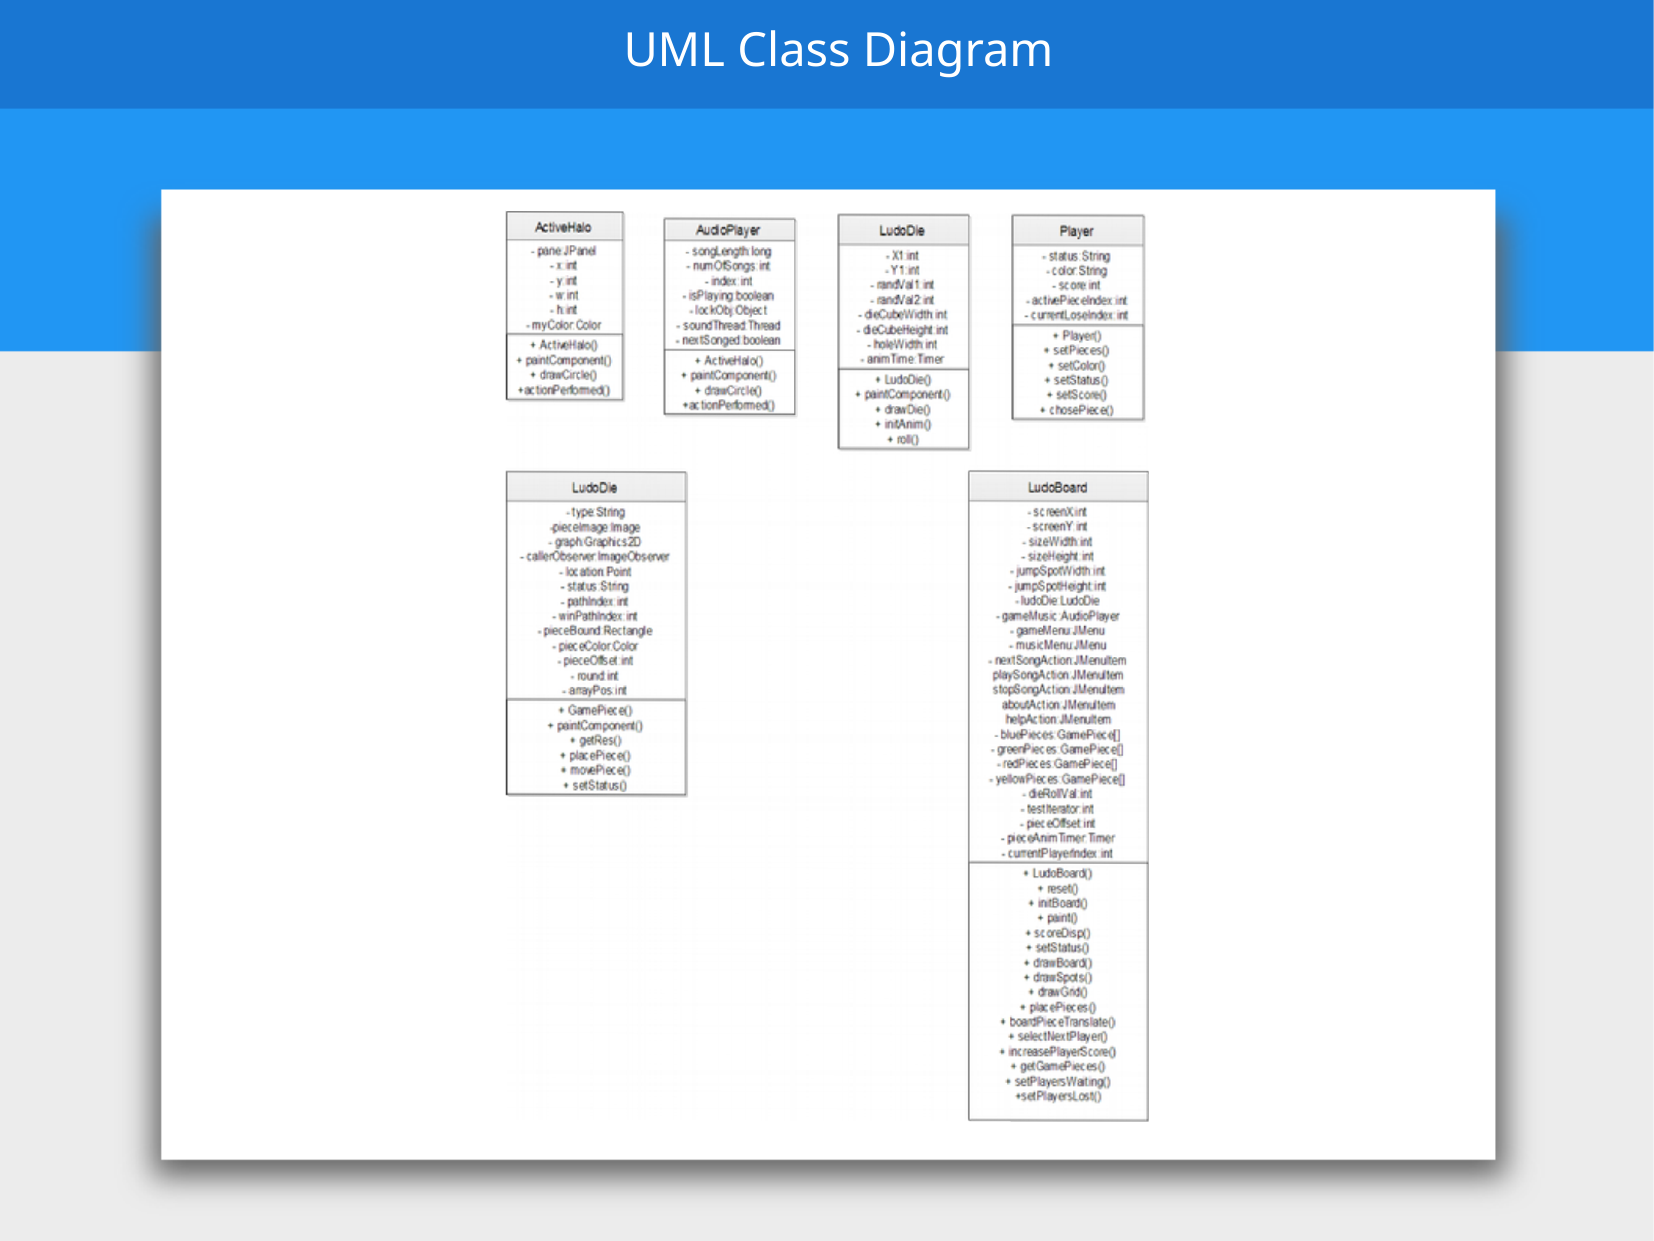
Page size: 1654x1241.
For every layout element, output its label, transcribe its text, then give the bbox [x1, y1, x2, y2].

picture [0, 0, 1654, 1241]
title UML Class Diagram [94, 13, 1583, 83]
